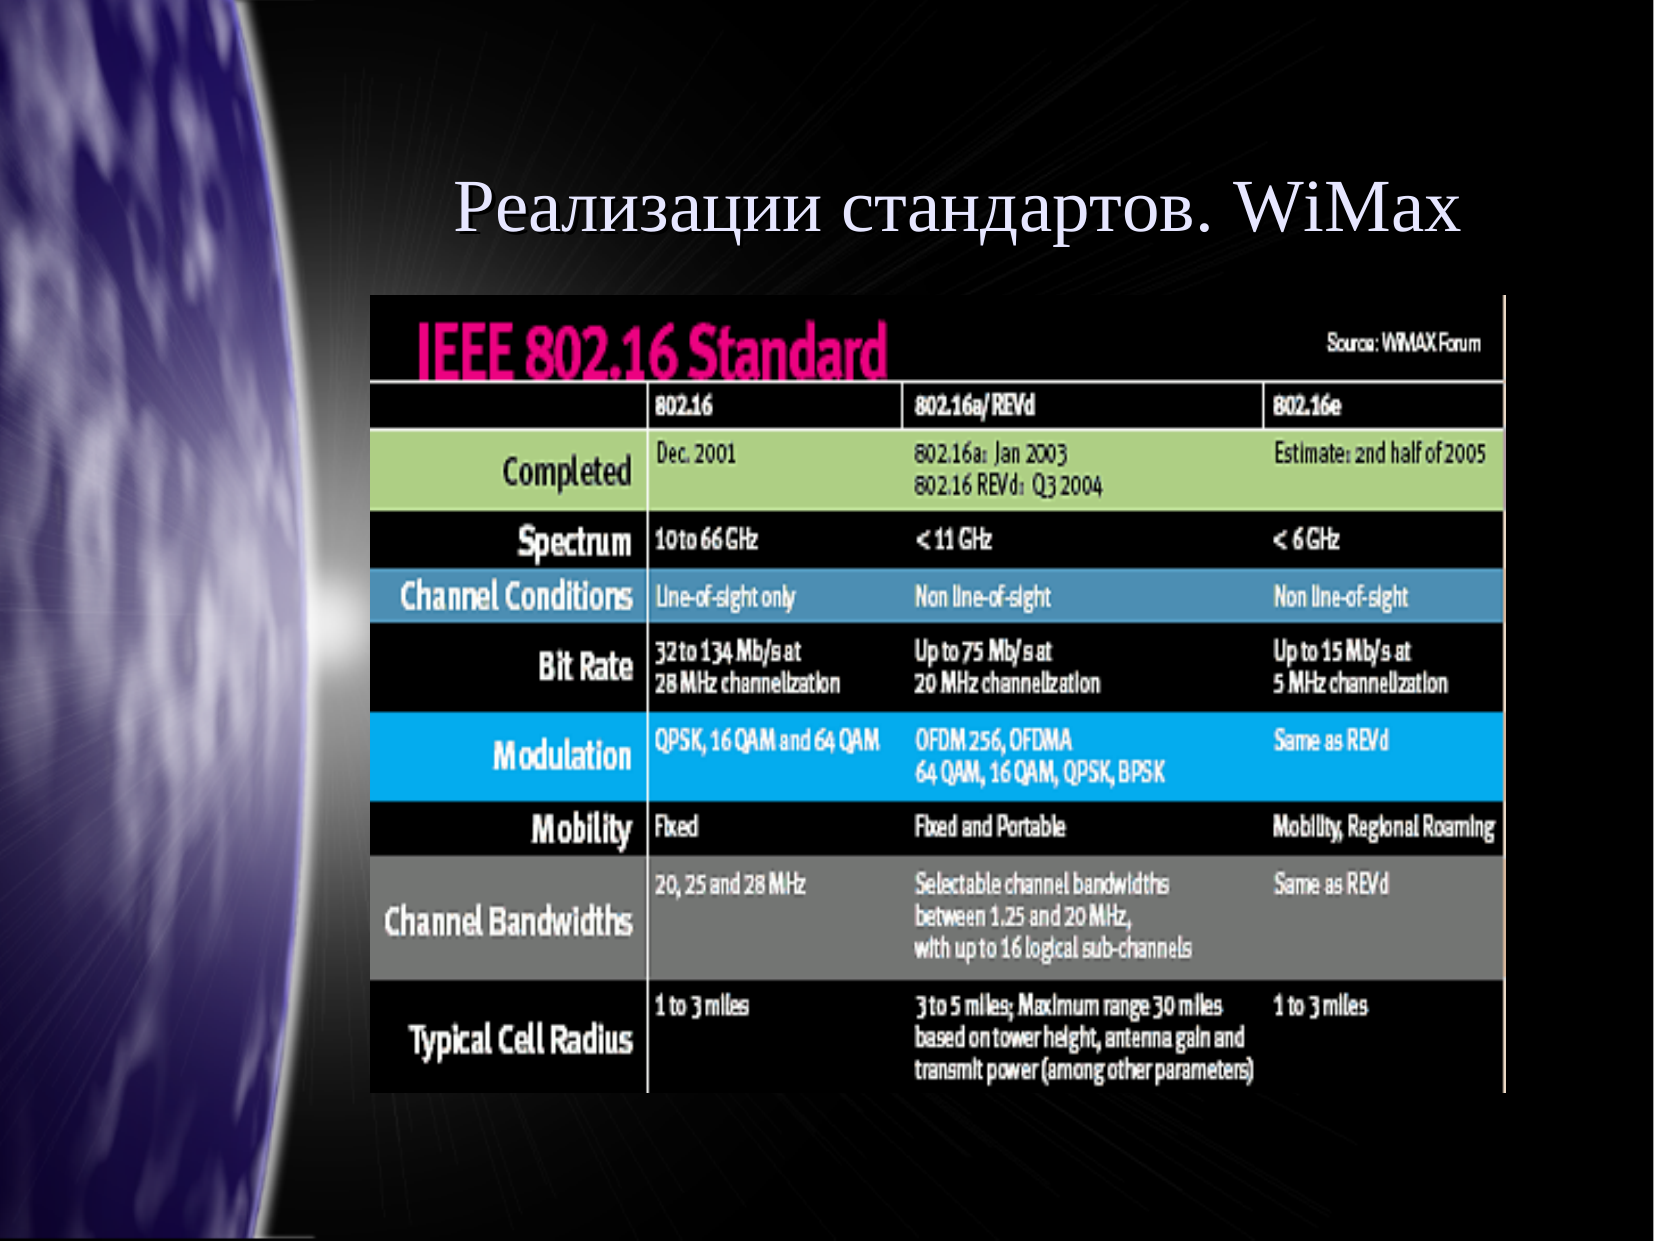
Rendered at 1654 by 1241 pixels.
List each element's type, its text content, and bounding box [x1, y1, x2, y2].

title Реализации стандартов. WiMax [383, 102, 1534, 311]
picture [0, 0, 1654, 1241]
